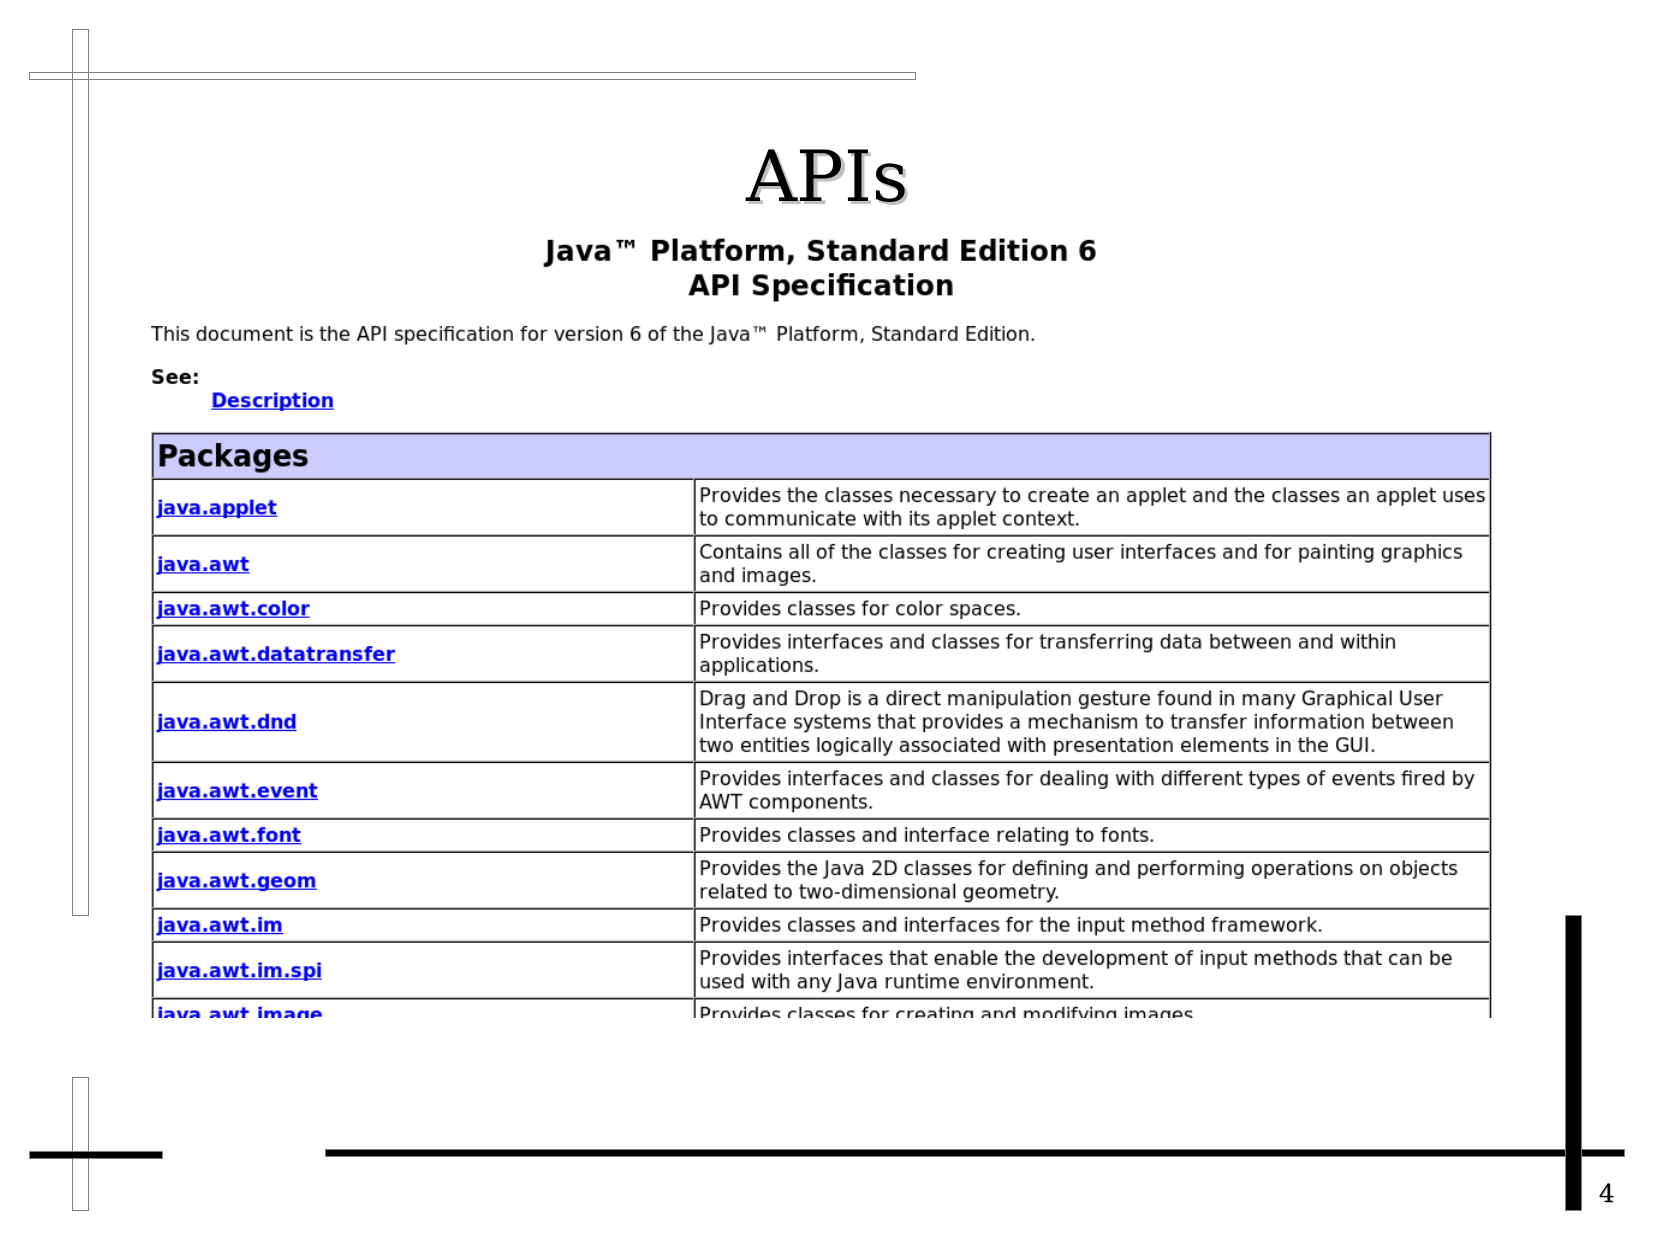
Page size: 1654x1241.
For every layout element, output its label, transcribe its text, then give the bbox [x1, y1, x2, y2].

title APIs [121, 88, 1534, 266]
picture [150, 224, 1495, 1018]
